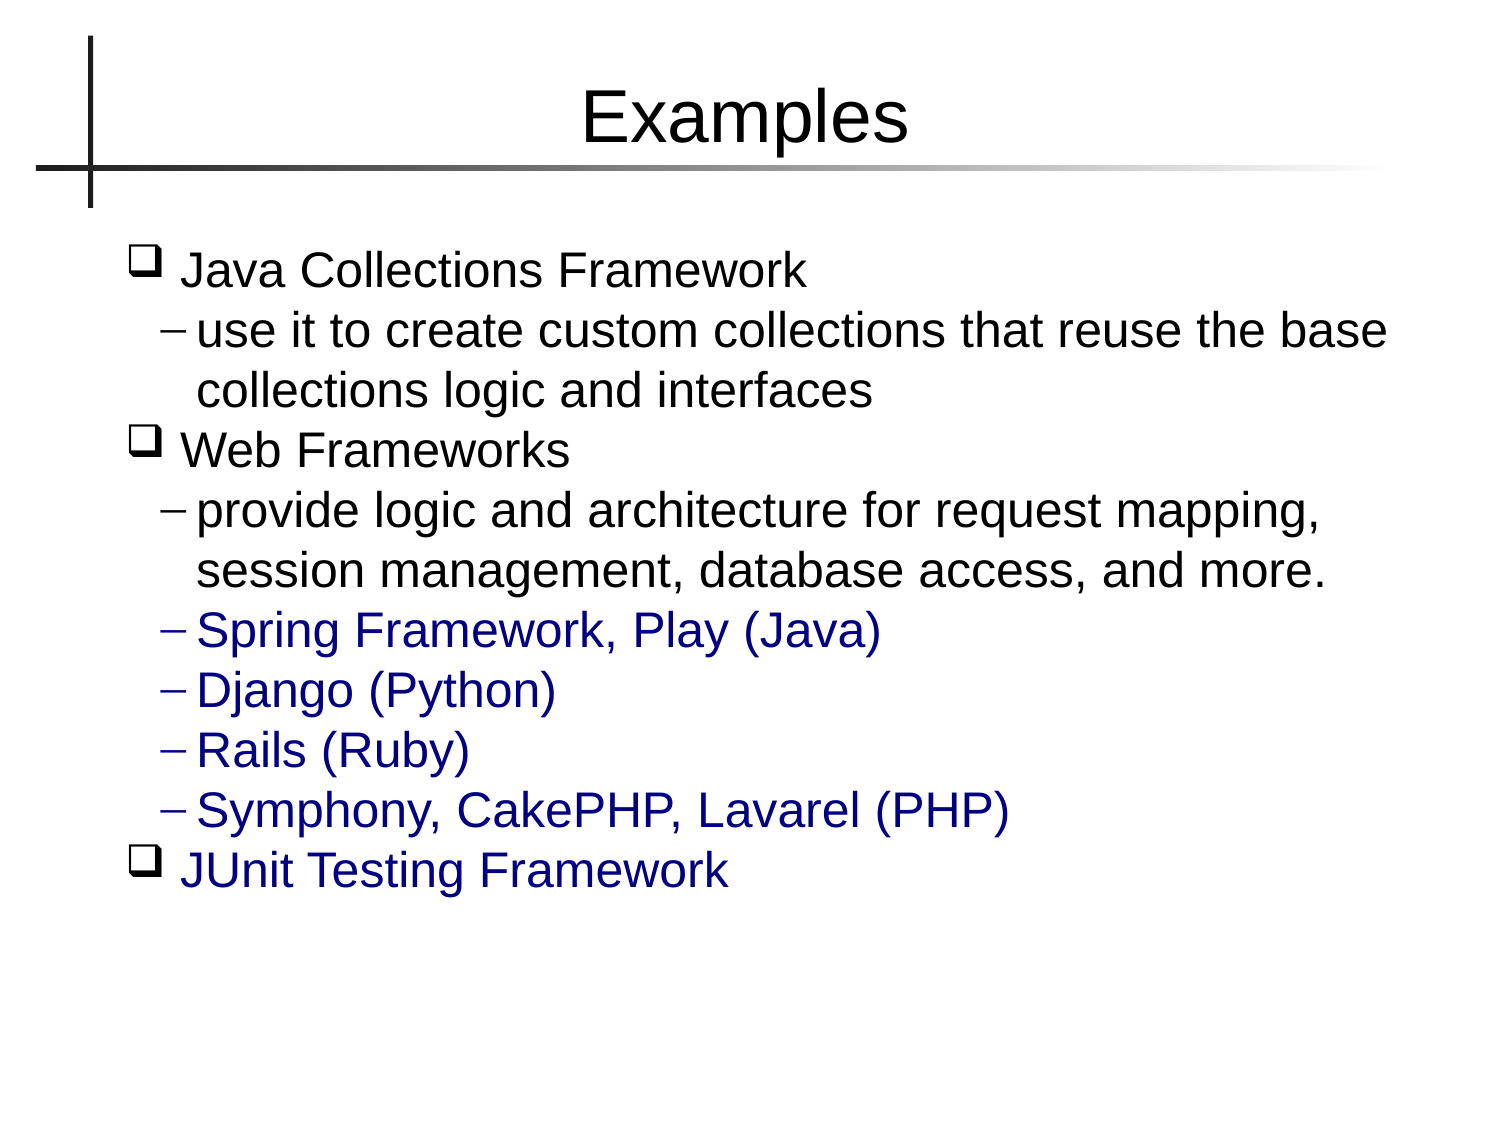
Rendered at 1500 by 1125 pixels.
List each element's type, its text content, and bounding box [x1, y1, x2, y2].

text_box Java Collections Framework use it to create custom collections that reuse the base collections logic and interfaces Web Frameworks provide logic and architecture for request mapping, session management, database access, and more. Spring Framework, Play (Java) Django (Python) Rails (Ruby) Symphony, CakePHP, Lavarel (PHP) JUnit Testing Framework [110, 229, 1410, 1065]
text_box Examples [95, 33, 1395, 165]
